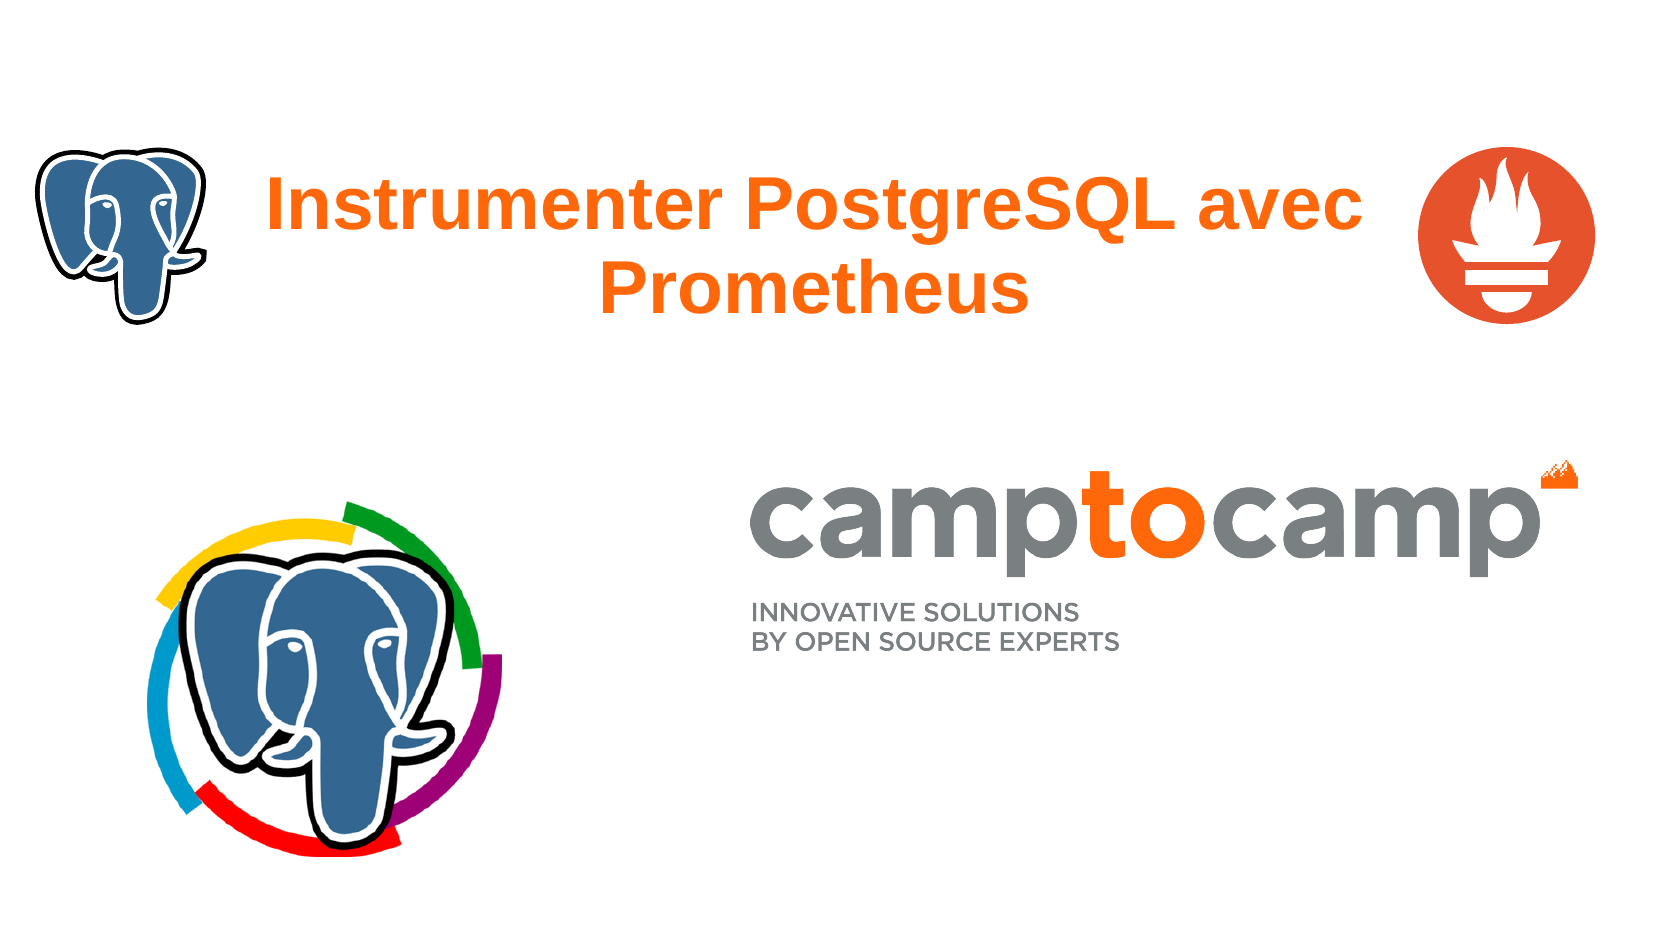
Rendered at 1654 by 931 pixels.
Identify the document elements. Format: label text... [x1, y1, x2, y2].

picture [34, 147, 207, 325]
title Instrumenter PostgreSQL avec Prometheus [265, 161, 1388, 414]
picture [750, 460, 1578, 651]
picture [147, 501, 502, 857]
picture [1417, 145, 1600, 325]
